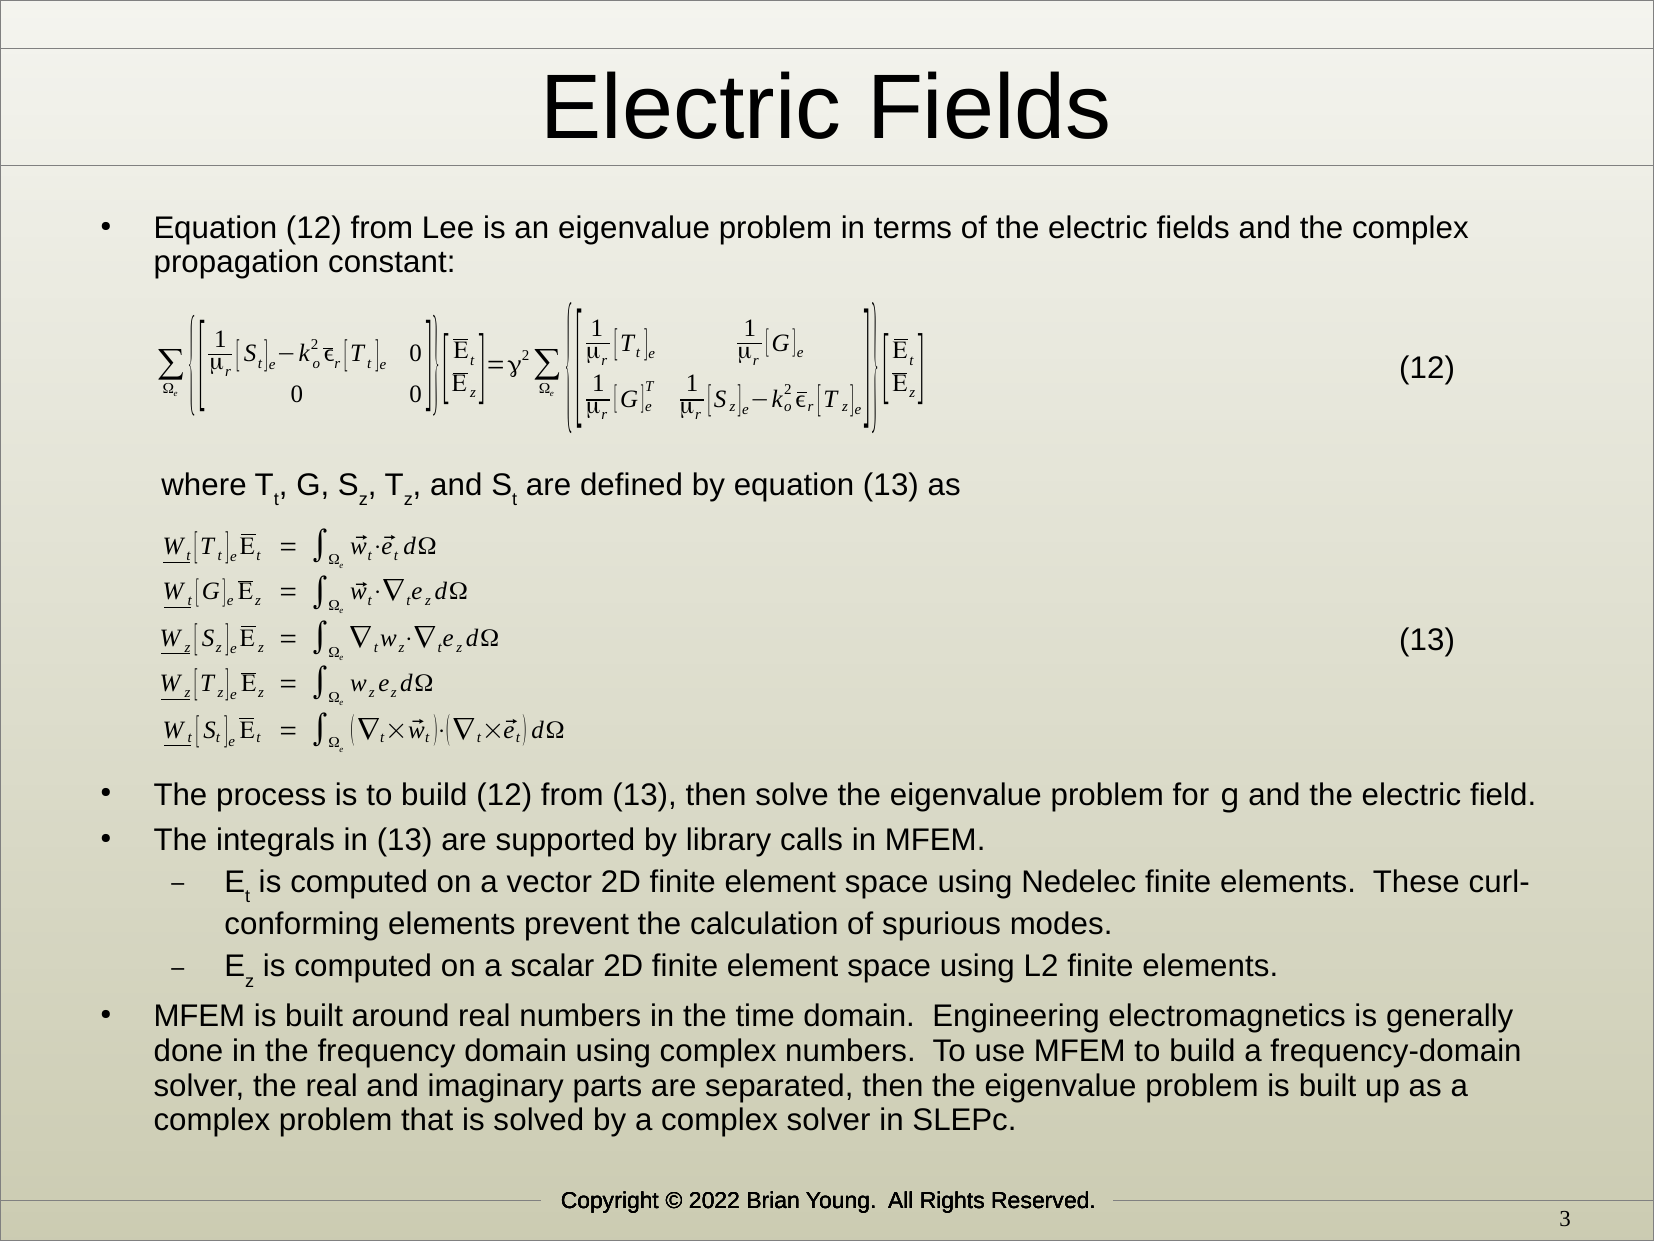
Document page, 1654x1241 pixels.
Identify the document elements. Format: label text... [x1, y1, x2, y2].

title Electric Fields [82, 49, 1571, 166]
chart [150, 301, 931, 435]
list Equation (12) from Lee is an eigenvalue problem in terms of the electric fields and the complex propagation constant: where Tt, G, Sz, Tz, and St are defined by equation (13) as The process is to build (12) from (13), then solve the eigenvalue problem for g and the electric field. The integrals in (13) are supported by library calls in MFEM. Et is computed on a vector 2D finite element space using Nedelec finite elements. These curl-conforming elements prevent the calculation of spurious modes. Ez is computed on a scalar 2D finite element space using L2 finite elements. MFEM is built around real numbers in the time domain. Engineering electromagnetics is generally done in the frequency domain using complex numbers. To use MFEM to build a frequency-domain solver, the real and imaginary parts are separated, then the eigenvalue problem is built up as a complex problem that is solved by a complex solver in SLEPc. [82, 210, 1571, 1131]
text_box (12) [1384, 342, 1471, 393]
chart [153, 524, 571, 754]
text_box (13) [1384, 614, 1471, 664]
